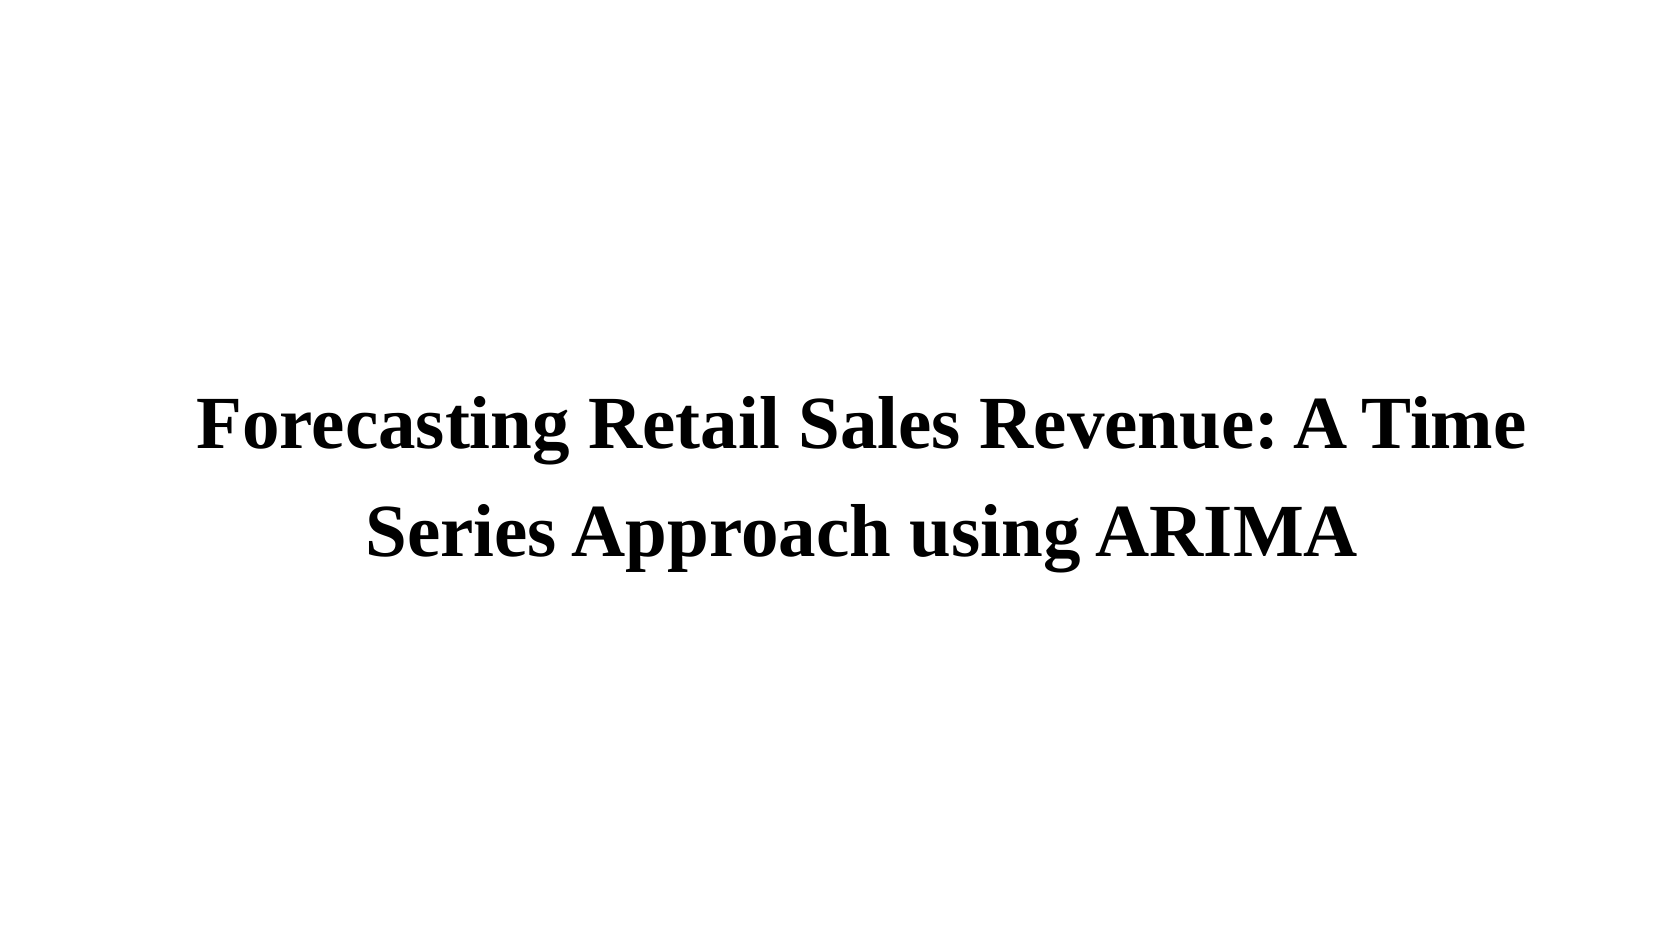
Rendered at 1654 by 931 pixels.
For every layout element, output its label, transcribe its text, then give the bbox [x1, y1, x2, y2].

title Forecasting Retail Sales Revenue: A Time Series Approach using ARIMA [118, 338, 1607, 591]
